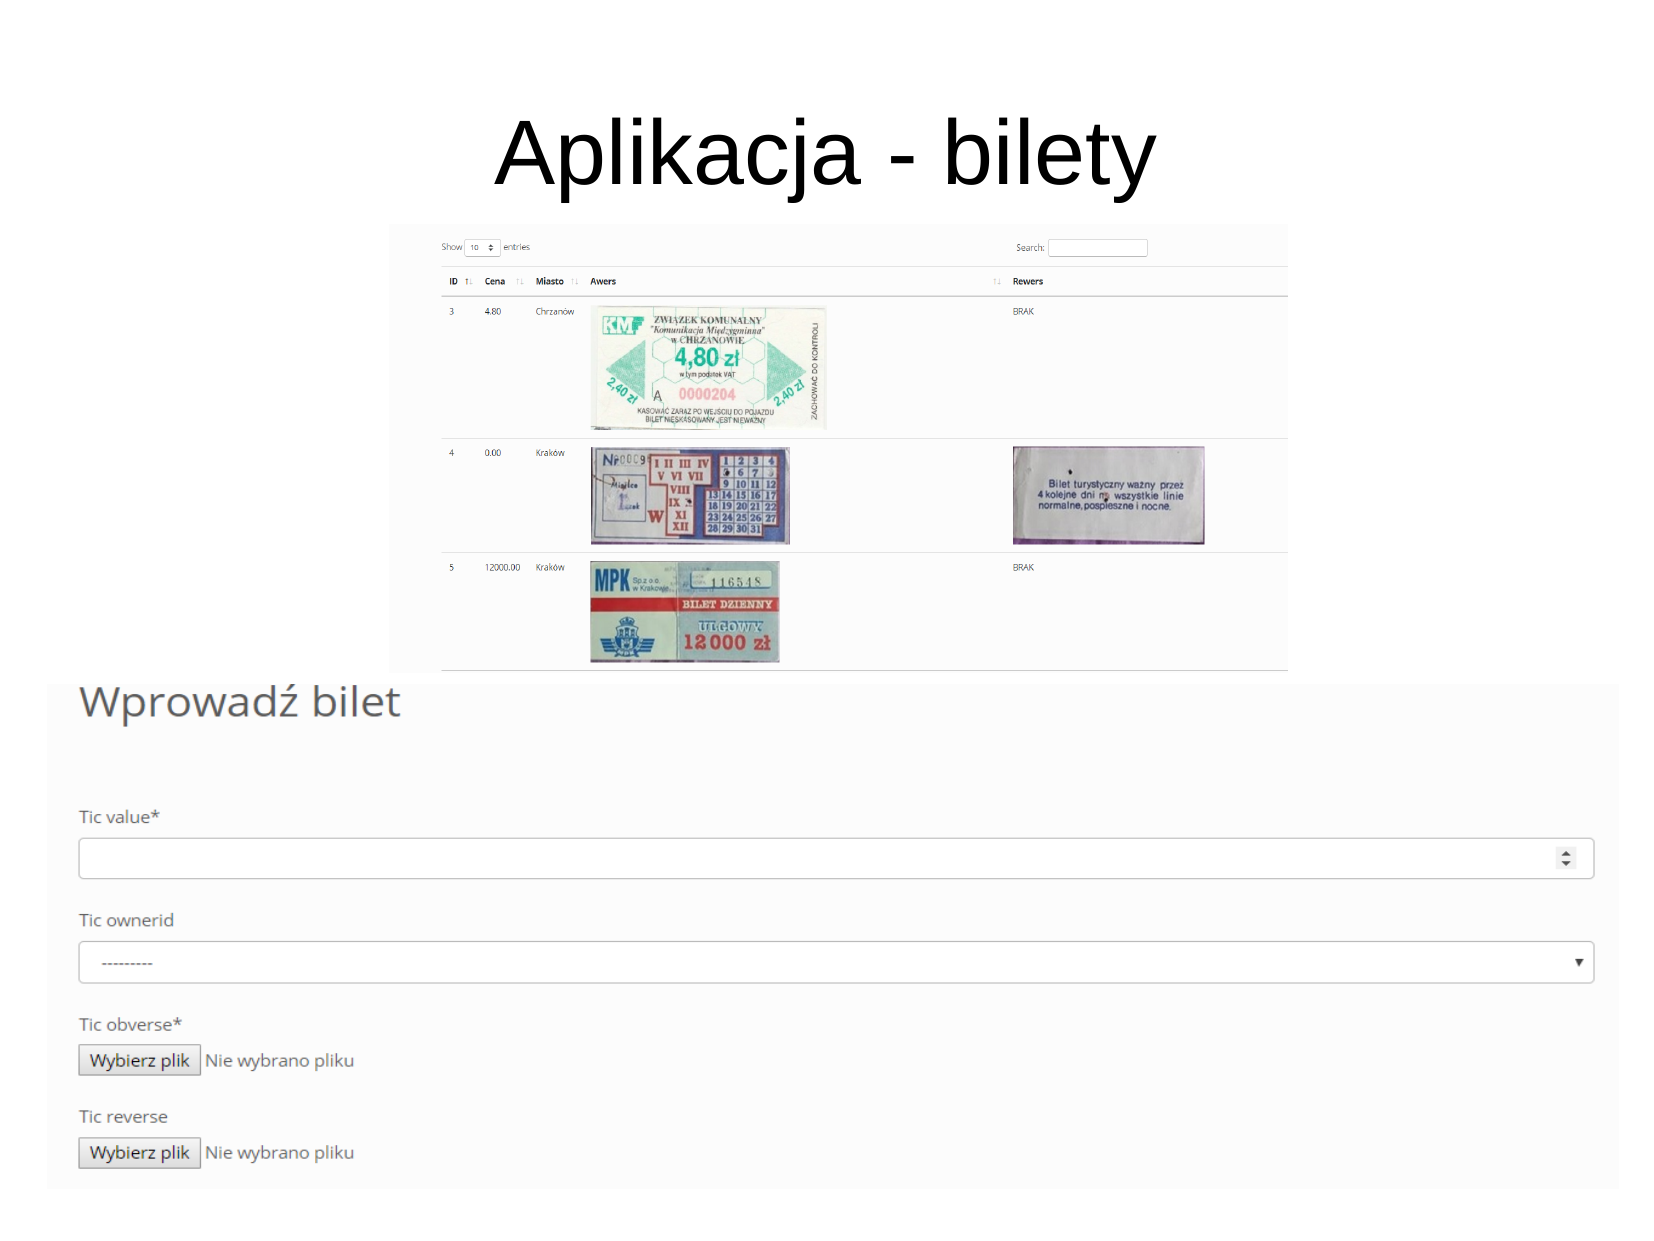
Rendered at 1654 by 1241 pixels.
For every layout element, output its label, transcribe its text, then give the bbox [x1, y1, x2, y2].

picture [389, 224, 1288, 673]
title Aplikacja - bilety [82, 49, 1571, 257]
picture [47, 684, 1619, 1189]
